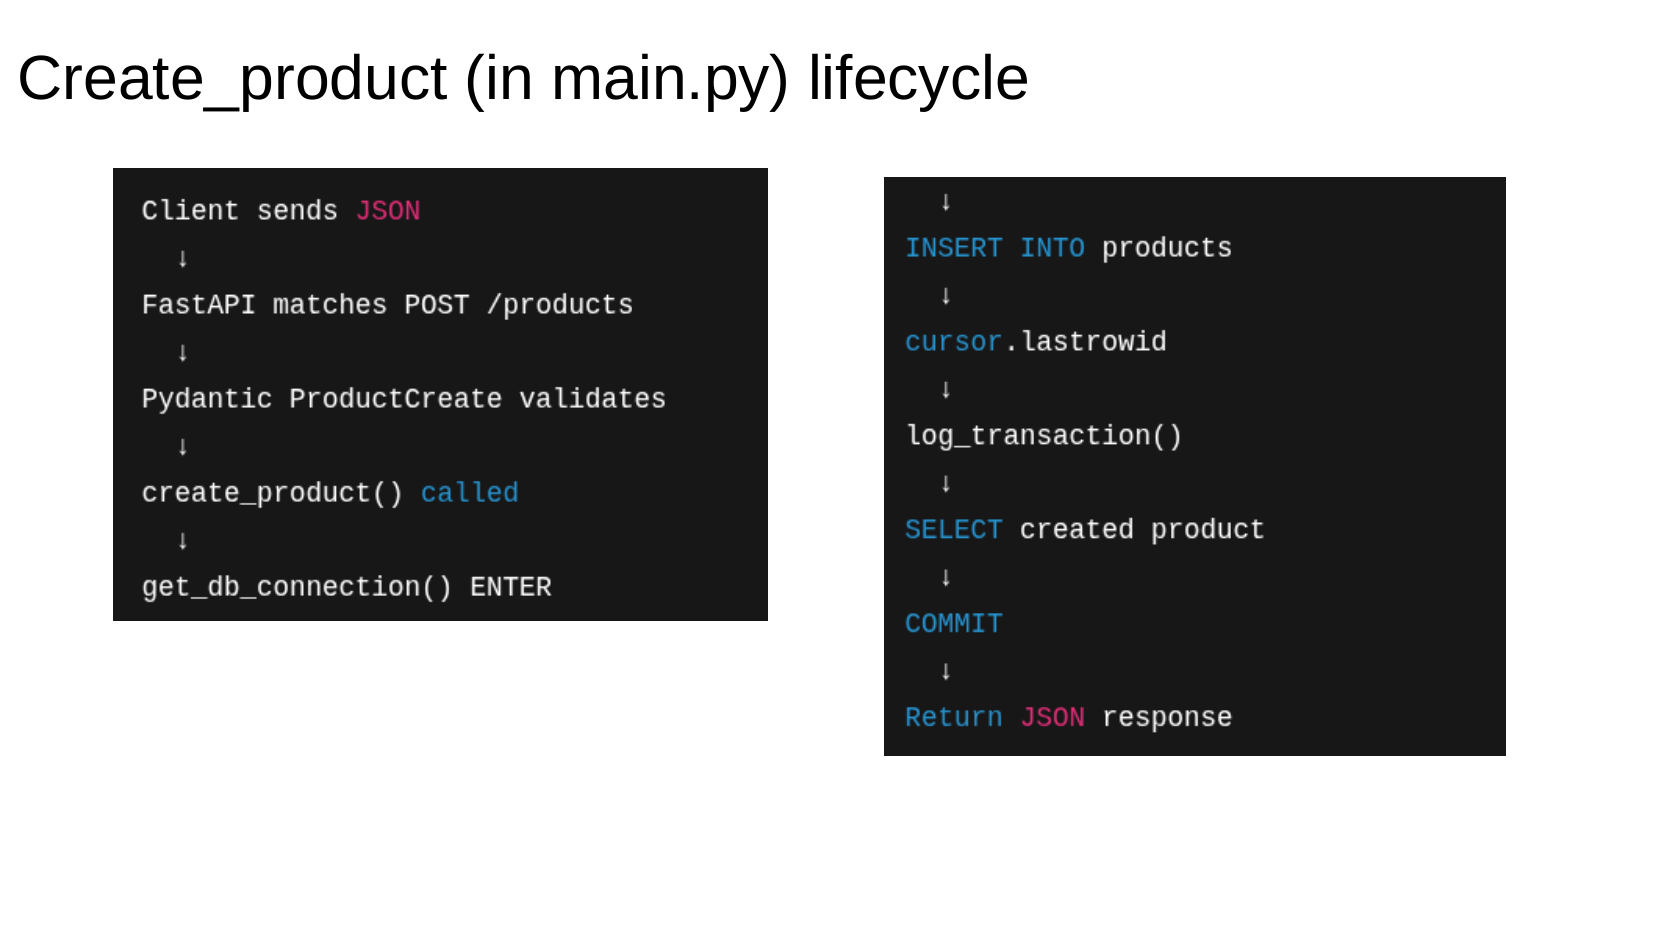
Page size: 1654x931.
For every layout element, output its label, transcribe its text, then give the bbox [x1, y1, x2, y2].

title Create_product (in main.py) lifecycle [17, 0, 1506, 156]
picture [113, 168, 768, 621]
picture [884, 177, 1506, 756]
